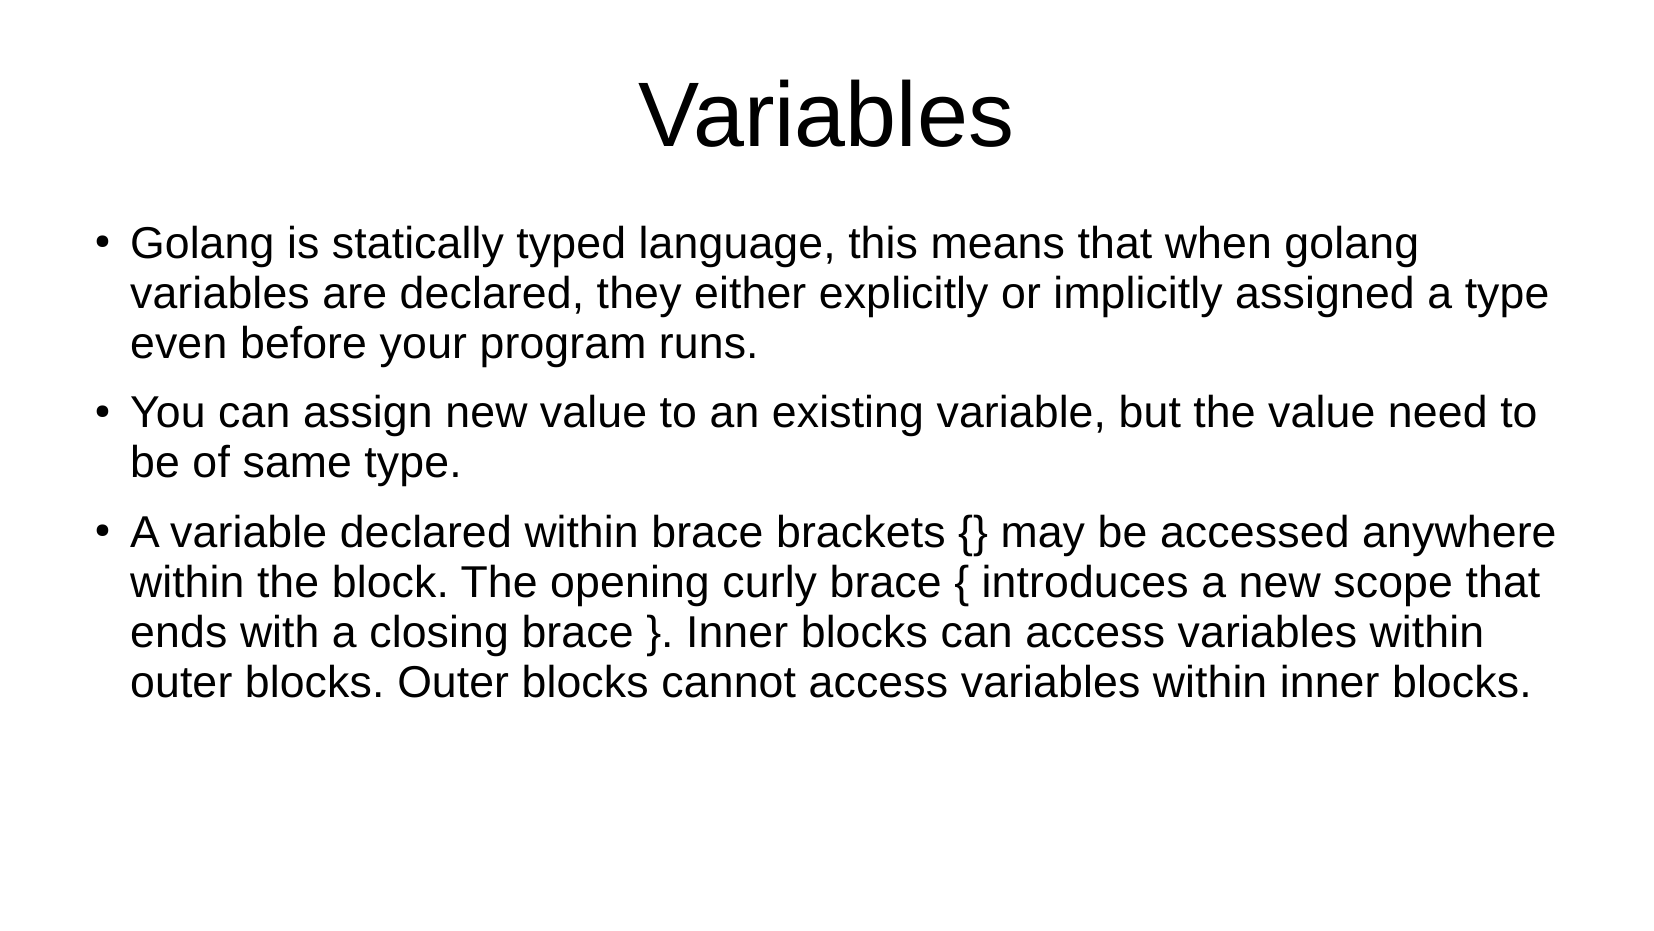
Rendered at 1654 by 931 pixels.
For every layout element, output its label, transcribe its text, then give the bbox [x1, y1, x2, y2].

title Variables [82, 37, 1571, 193]
list Golang is statically typed language, this means that when golang variables are declared, they either explicitly or implicitly assigned a type even before your program runs. You can assign new value to an existing variable, but the value need to be of same type. A variable declared within brace brackets {} may be accessed anywhere within the block. The opening curly brace { introduces a new scope that ends with a closing brace }. Inner blocks can access variables within outer blocks. Outer blocks cannot access variables within inner blocks. [82, 217, 1571, 758]
